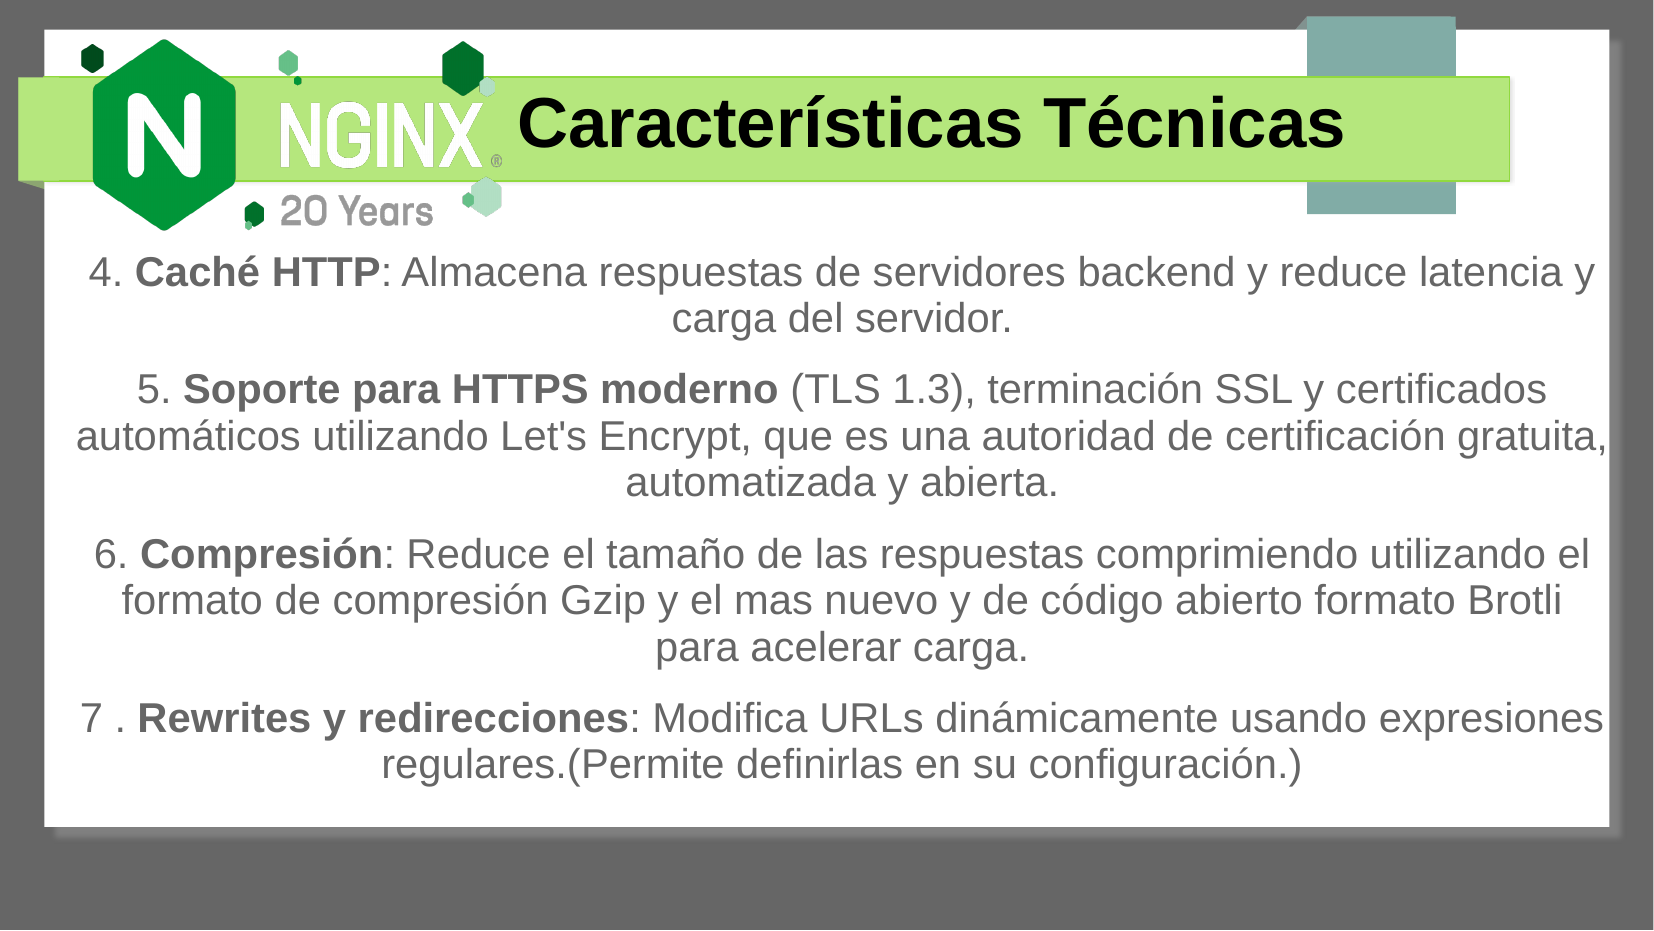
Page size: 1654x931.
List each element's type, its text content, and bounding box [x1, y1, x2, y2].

title Características Técnicas [517, 38, 1611, 177]
subtitle 4. Caché HTTP: Almacena respuestas de servidores backend y reduce latencia y carga del servidor. 5. Soporte para HTTPS moderno (TLS 1.3), terminación SSL y certificados automáticos utilizando Let's Encrypt, que es una autoridad de certificación gratuita, automatizada y abierta. 6. Compresión: Reduce el tamaño de las respuestas comprimiendo utilizando el formato de compresión Gzip y el mas nuevo y de código abierto formato Brotli para acelerar carga. 7 . Rewrites y redirecciones: Modifica URLs dinámicamente usando expresiones regulares.(Permite definirlas en su configuración.) [74, 177, 1611, 788]
picture [74, 37, 502, 237]
